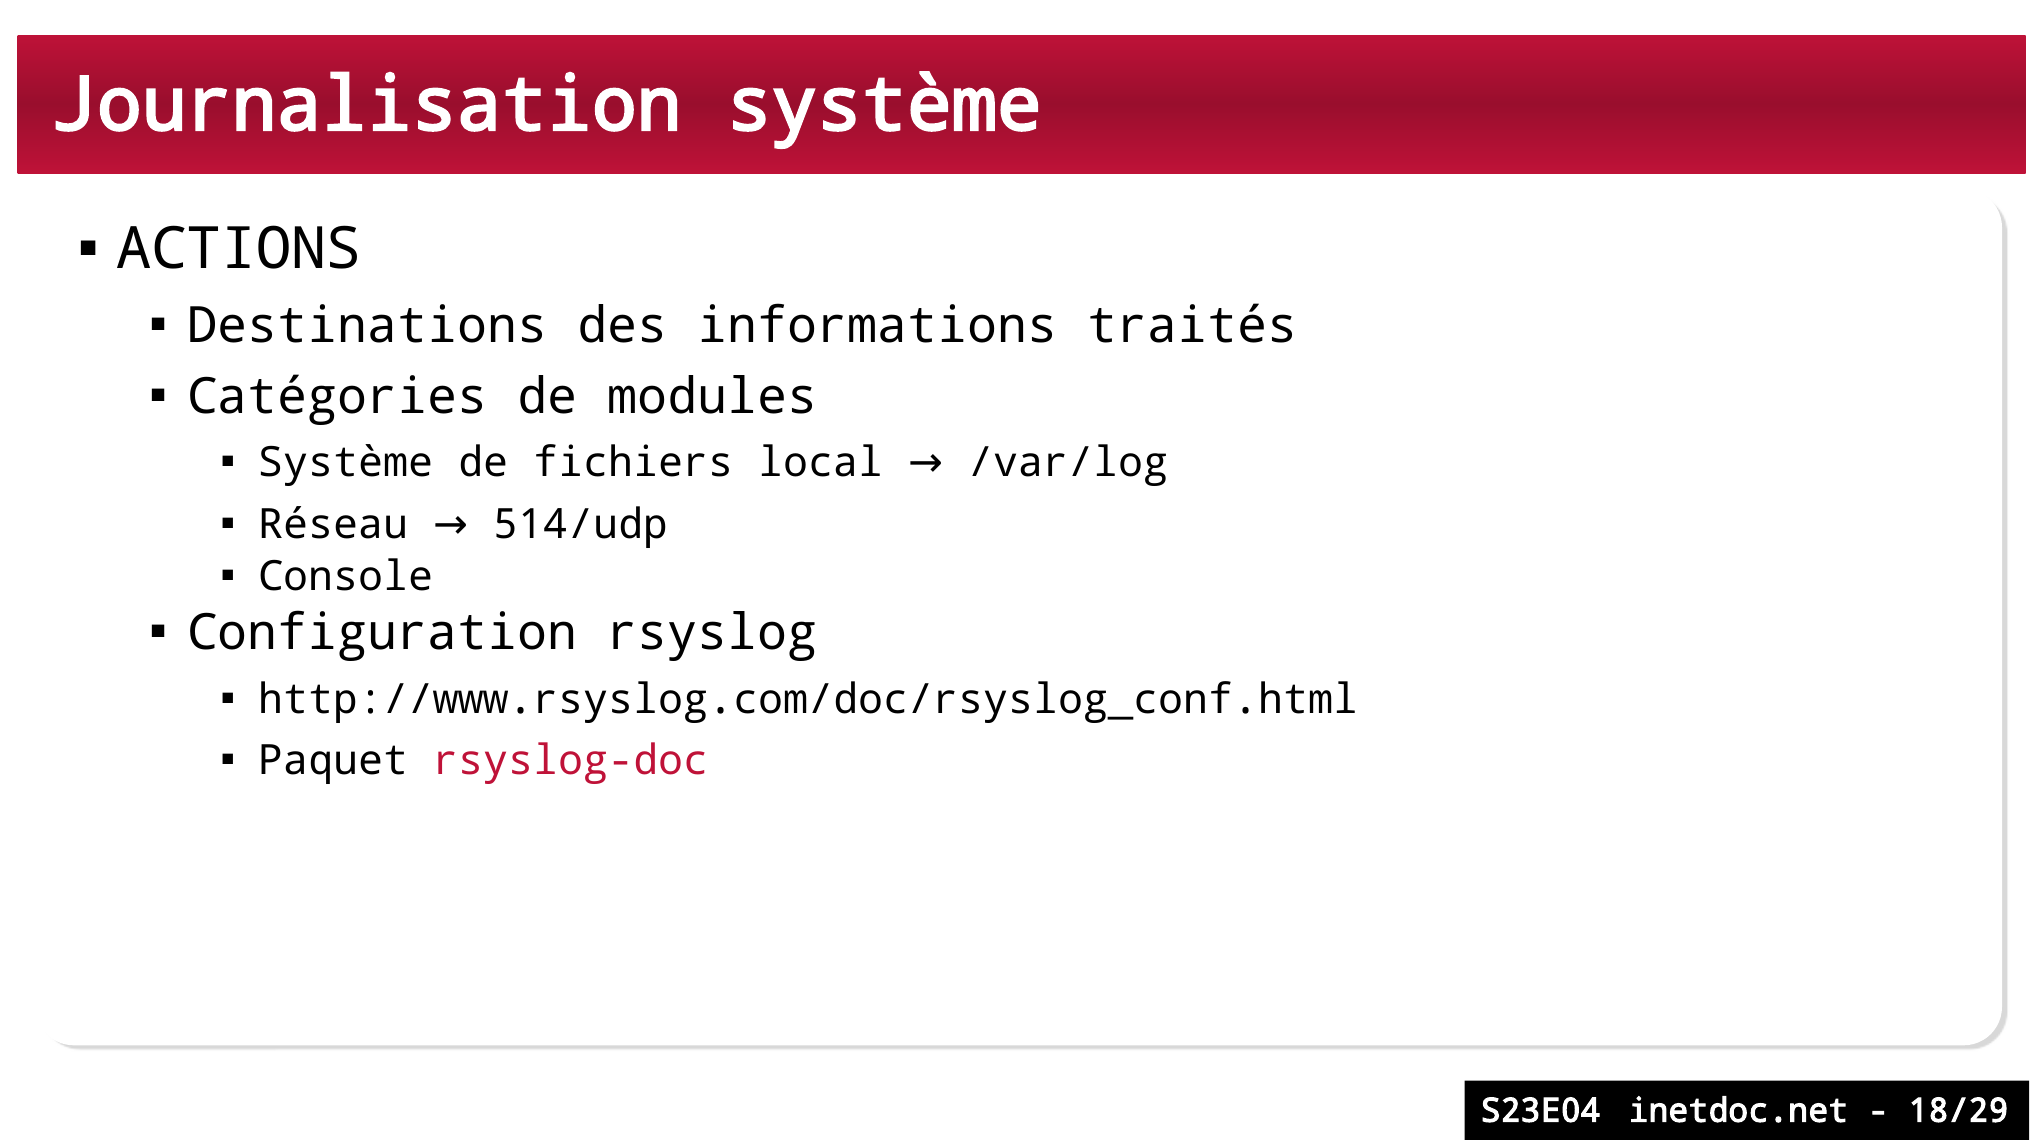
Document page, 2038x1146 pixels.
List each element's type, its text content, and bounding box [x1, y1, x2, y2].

text_box S23E04 inetdoc.net - <numéro>/29 [1464, 1080, 2030, 1140]
text_box Journalisation système [17, 35, 2026, 174]
text_box ACTIONS Destinations des informations traités Catégories de modules Système de fichiers local → /var/log Réseau → 514/udp Console Configuration rsyslog http://www.rsyslog.com/doc/rsyslog_conf.html Paquet rsyslog-doc [35, 188, 2003, 1046]
